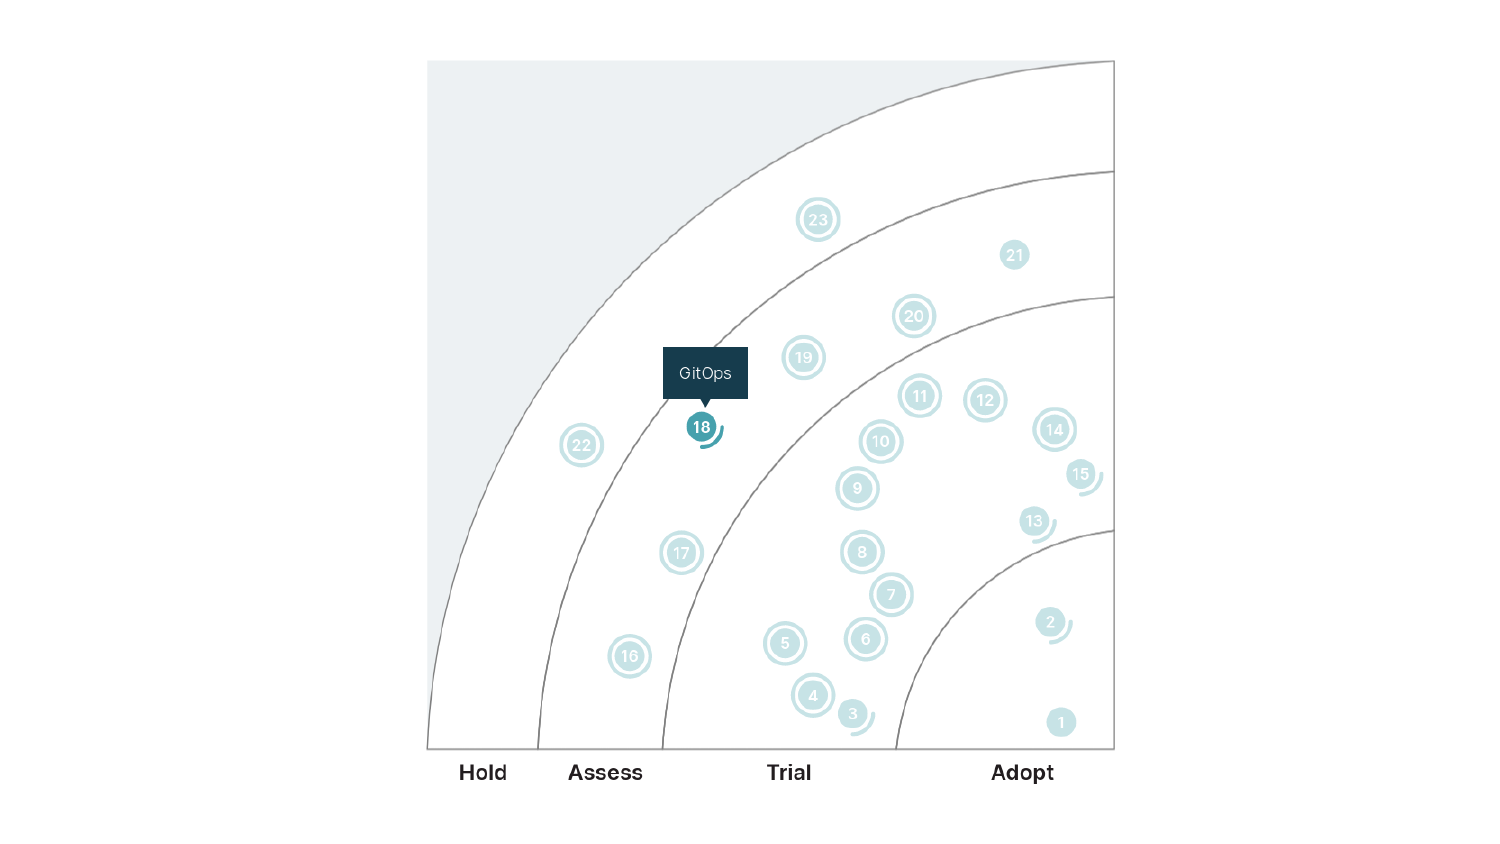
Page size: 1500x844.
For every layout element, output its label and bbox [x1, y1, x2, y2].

picture [387, 24, 1158, 819]
